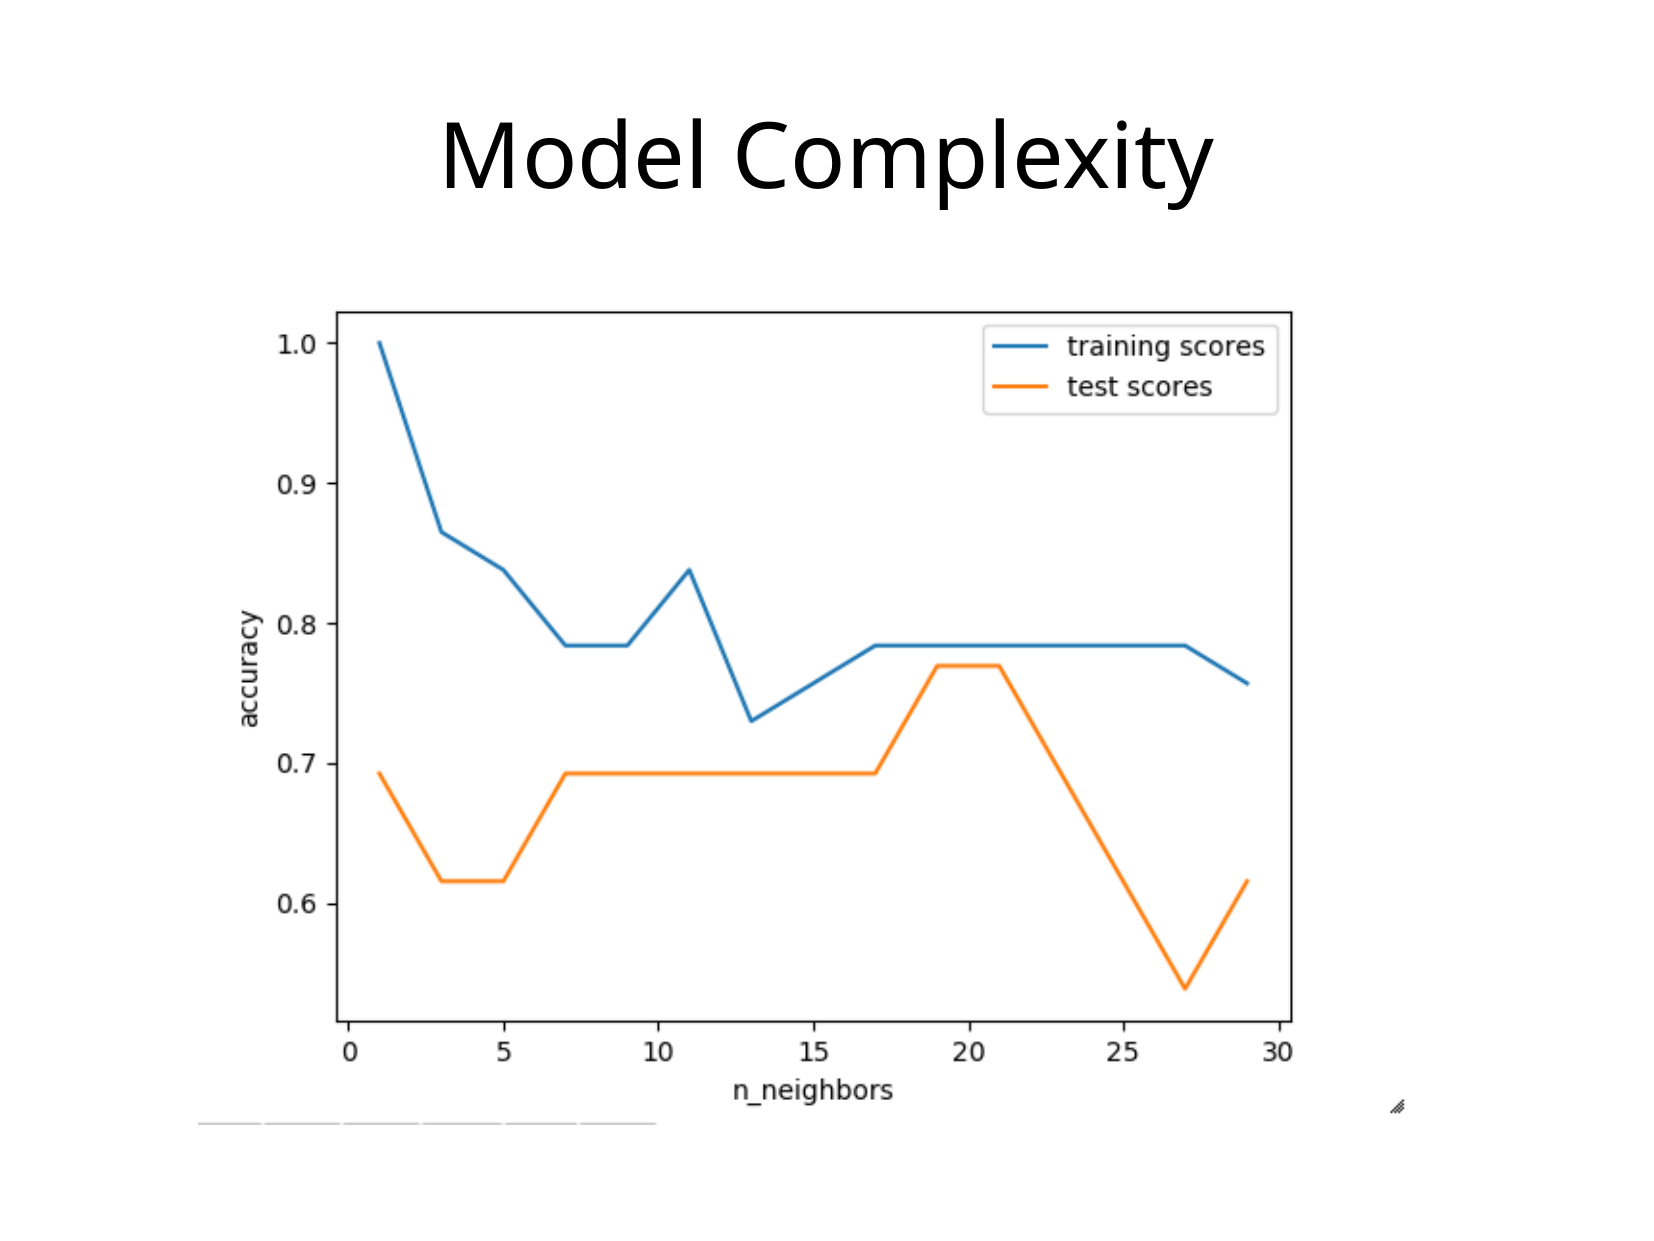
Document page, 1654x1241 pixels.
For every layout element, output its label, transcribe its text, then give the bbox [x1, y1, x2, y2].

picture [198, 260, 1441, 1126]
title Model Complexity [82, 49, 1571, 257]
